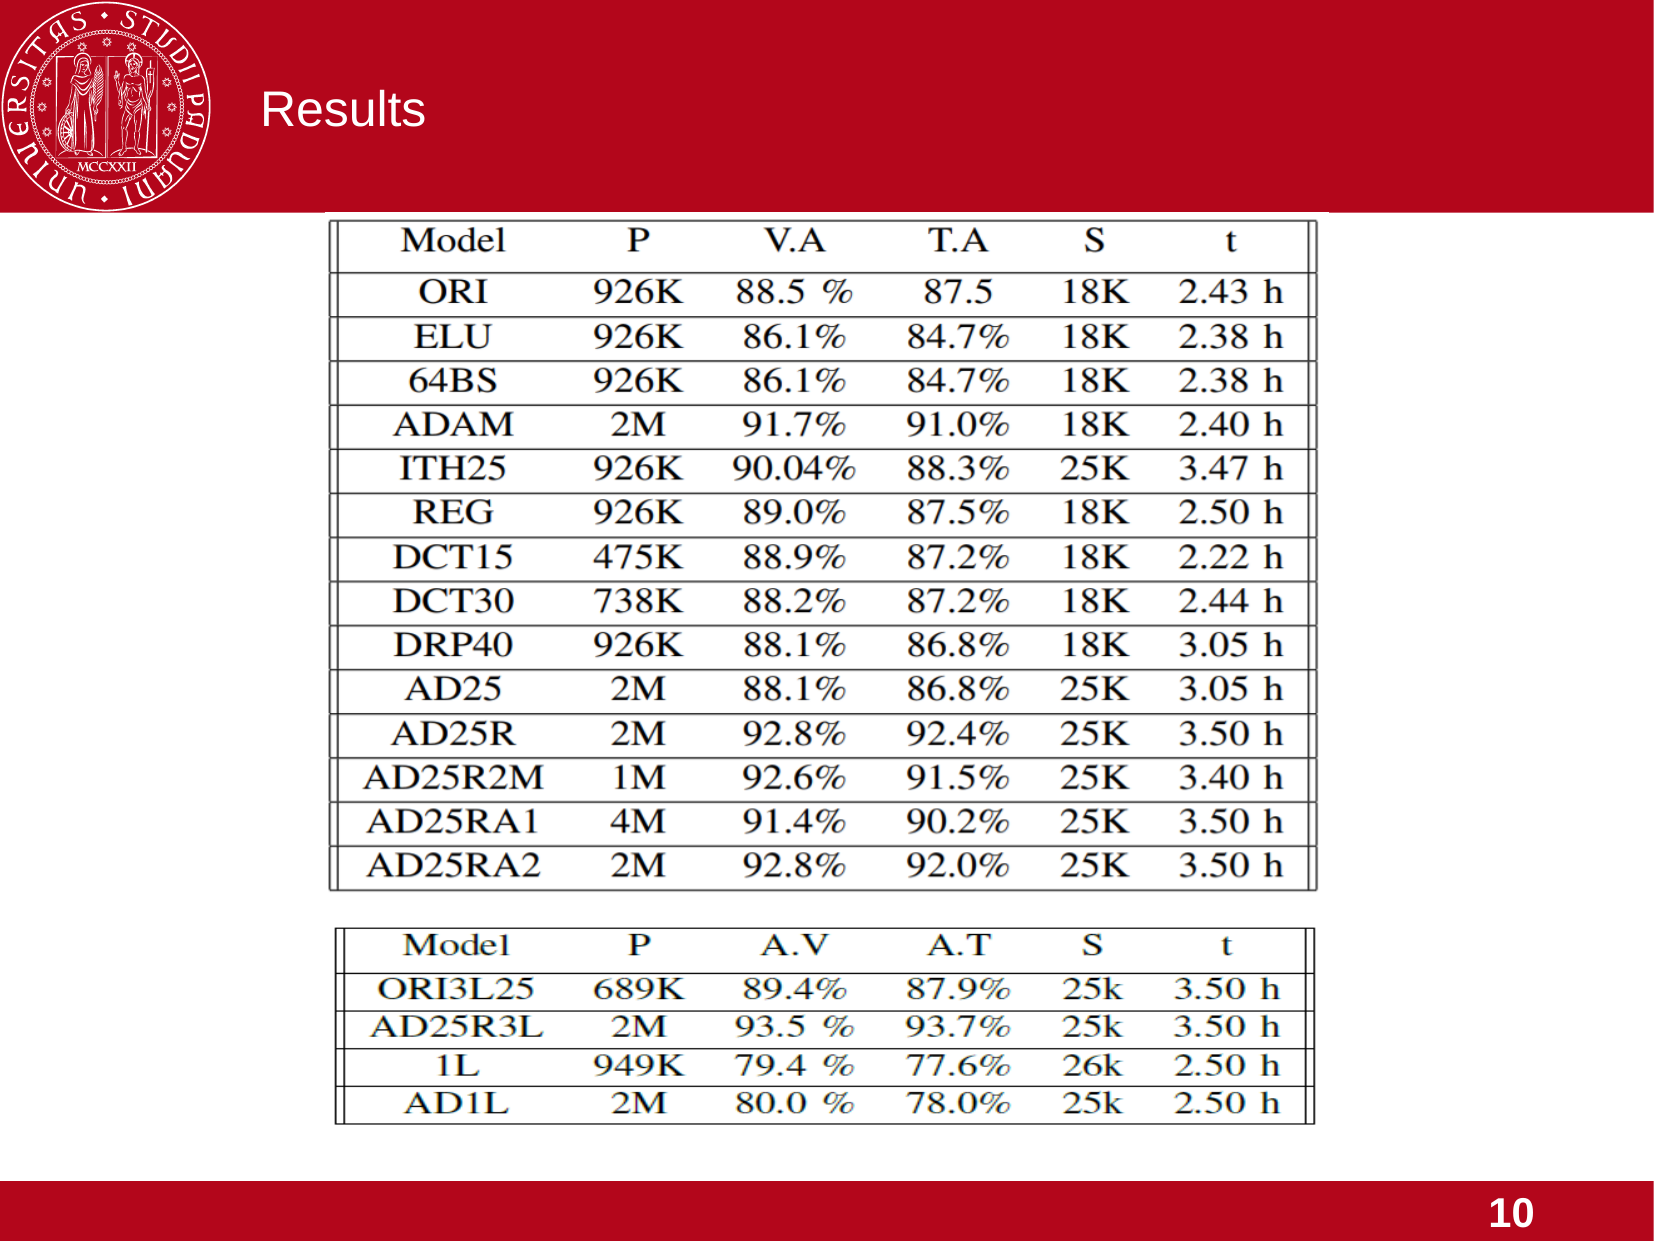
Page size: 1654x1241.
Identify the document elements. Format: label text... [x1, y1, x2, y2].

picture [325, 924, 1329, 1131]
picture [325, 212, 1329, 894]
title Results [259, 0, 1619, 213]
text_box [1488, 1181, 1630, 1241]
